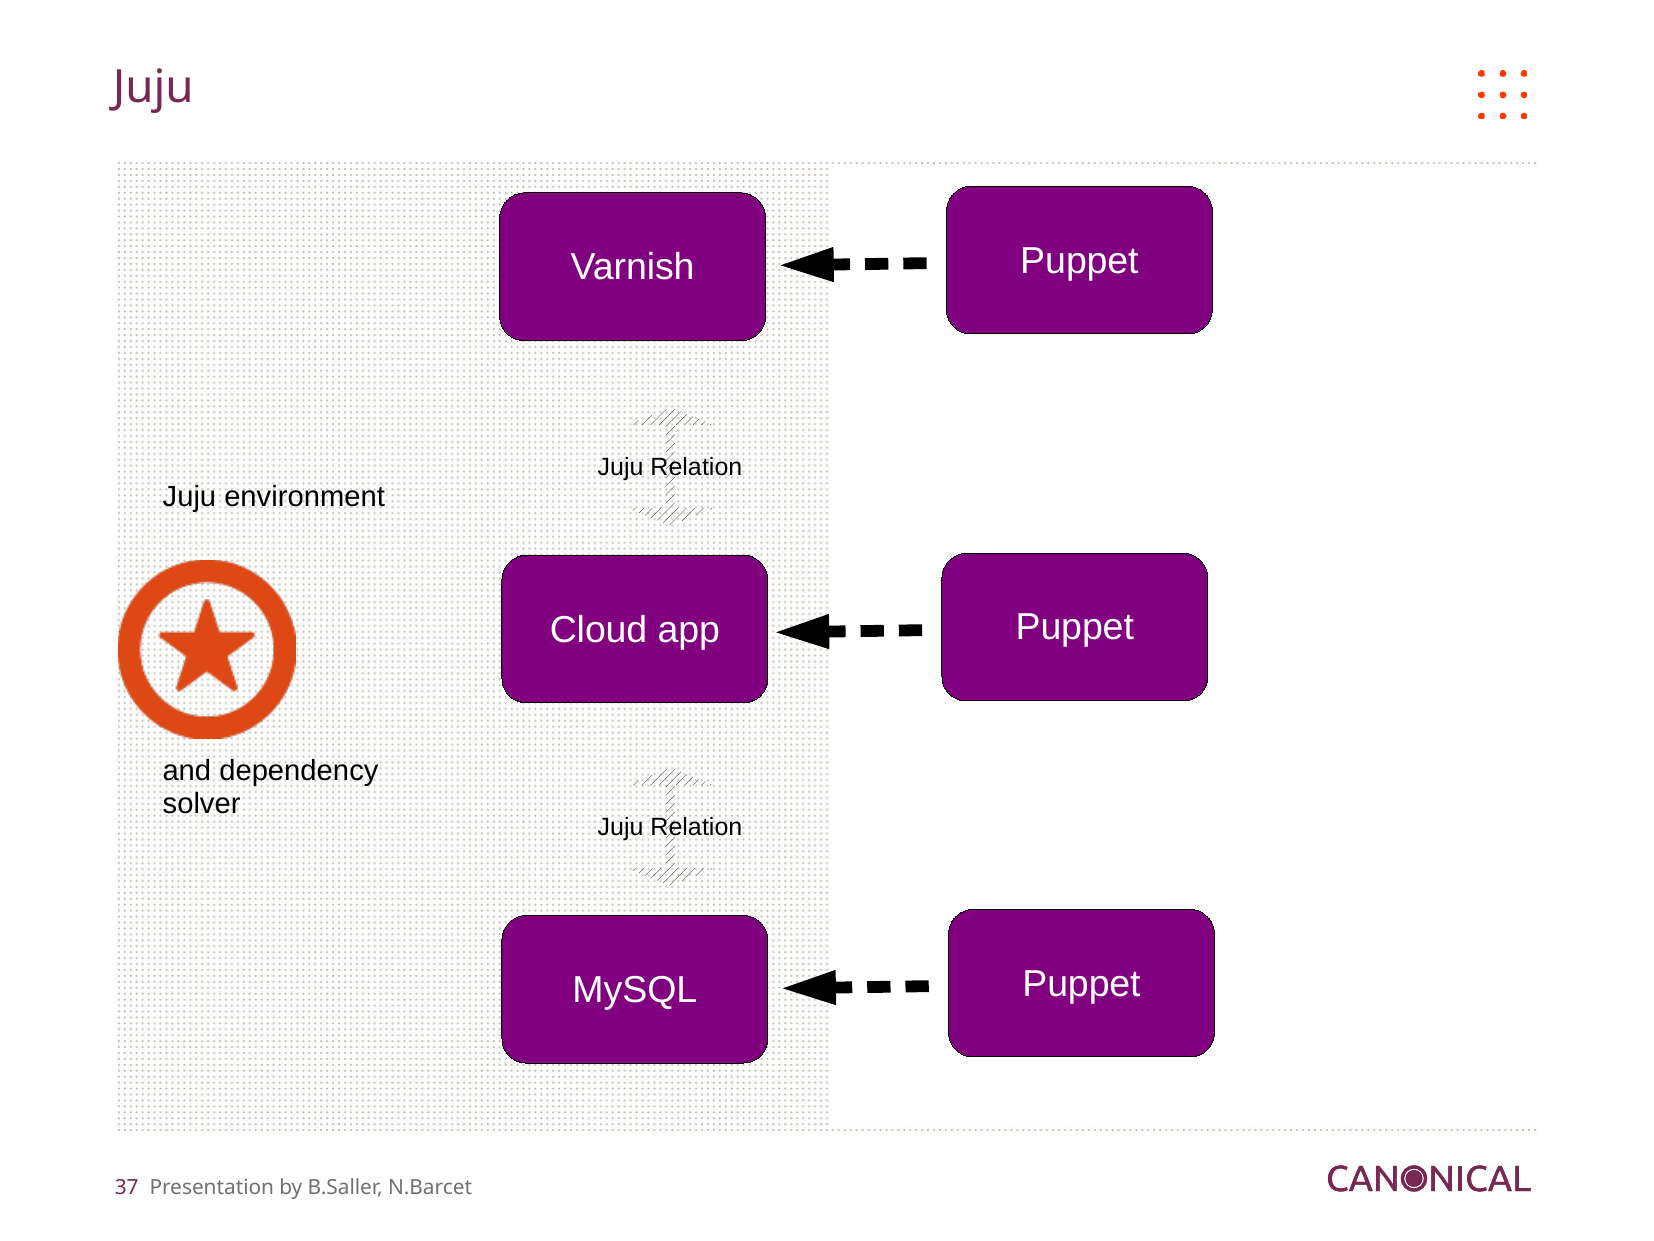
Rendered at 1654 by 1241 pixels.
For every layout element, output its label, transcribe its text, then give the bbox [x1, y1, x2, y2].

title Juju [112, 46, 1426, 123]
text_box Puppet [946, 186, 1213, 334]
text_box Varnish [499, 192, 766, 341]
text_box Juju environment [147, 472, 443, 521]
text_box Puppet [941, 553, 1208, 701]
text_box MySQL [501, 915, 768, 1064]
text_box Puppet [948, 909, 1215, 1057]
text_box and dependency solver [147, 746, 443, 828]
text_box Juju Relation [625, 767, 715, 886]
text_box Cloud app [501, 555, 768, 703]
text_box Juju Relation [625, 407, 715, 526]
picture [116, 160, 1540, 1135]
picture [1478, 70, 1527, 119]
